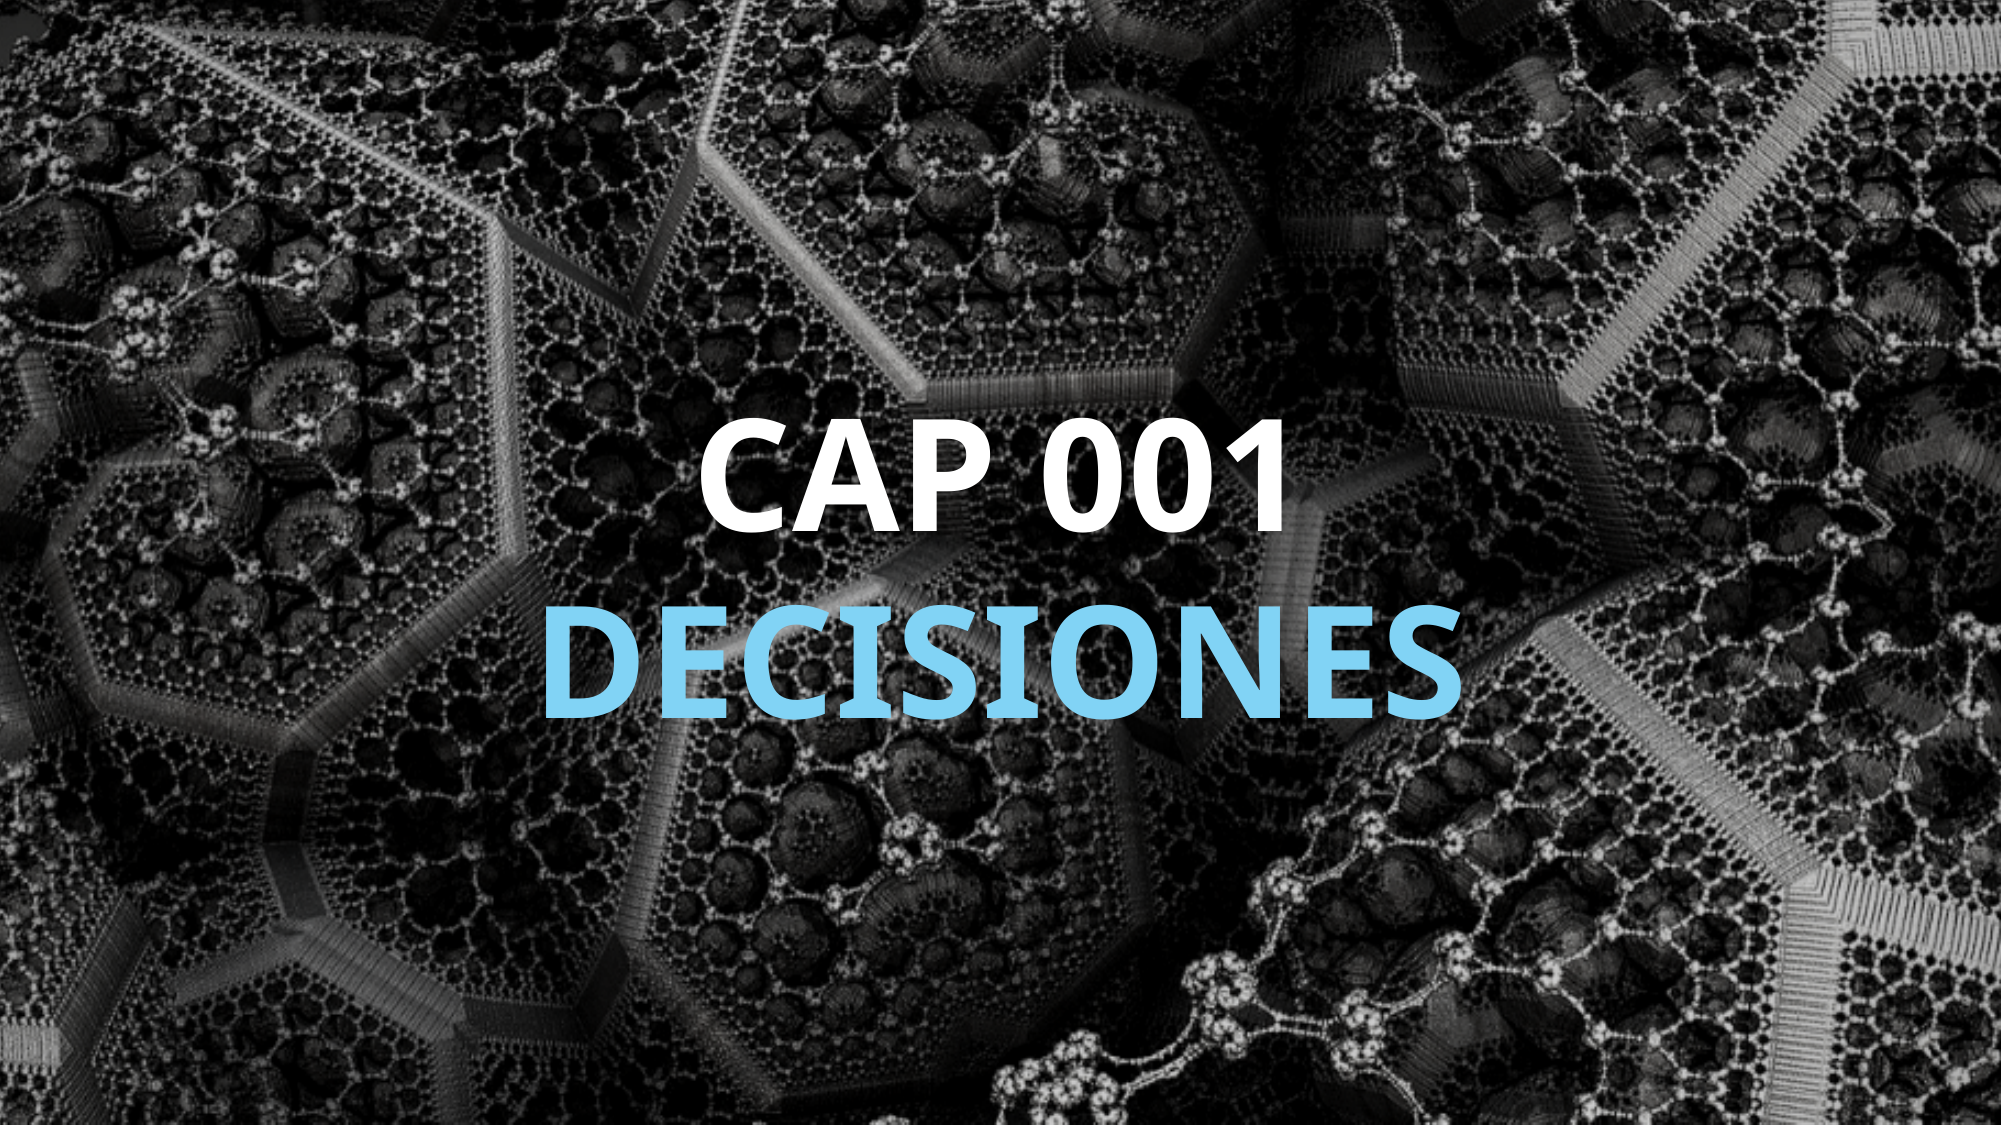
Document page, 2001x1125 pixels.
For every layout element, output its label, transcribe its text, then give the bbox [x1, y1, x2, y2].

text_box CAP 001 DECISIONES [517, 367, 1483, 758]
picture [0, 0, 2001, 1125]
